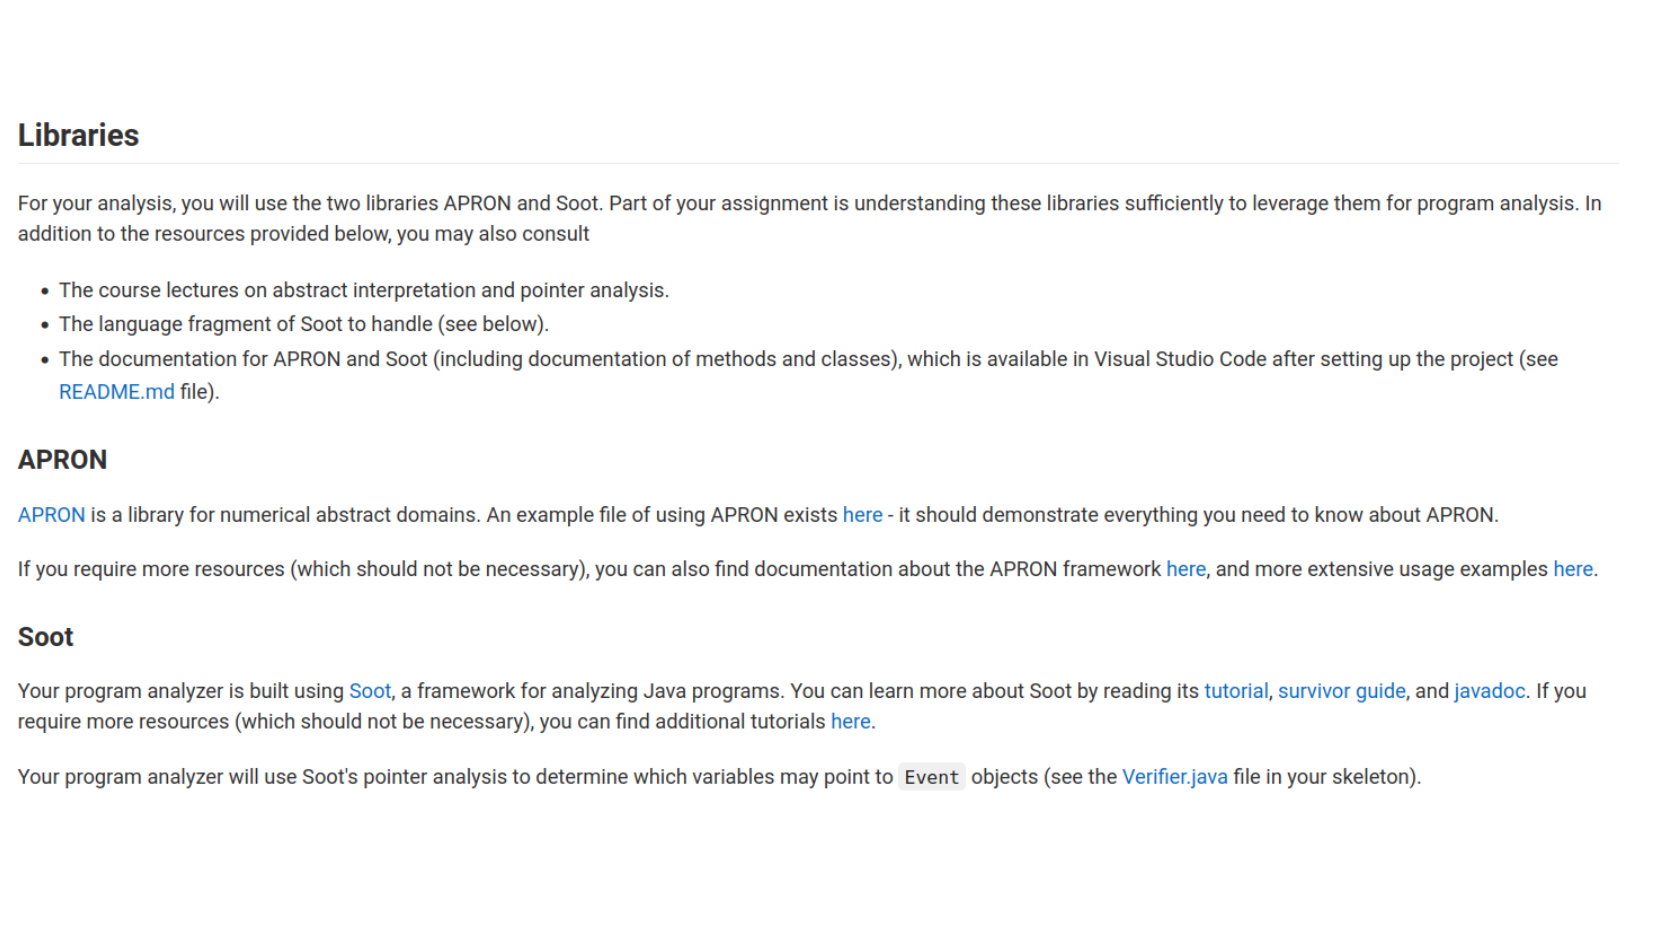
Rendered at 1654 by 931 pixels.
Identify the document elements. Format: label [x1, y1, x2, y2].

picture [0, 111, 1652, 820]
